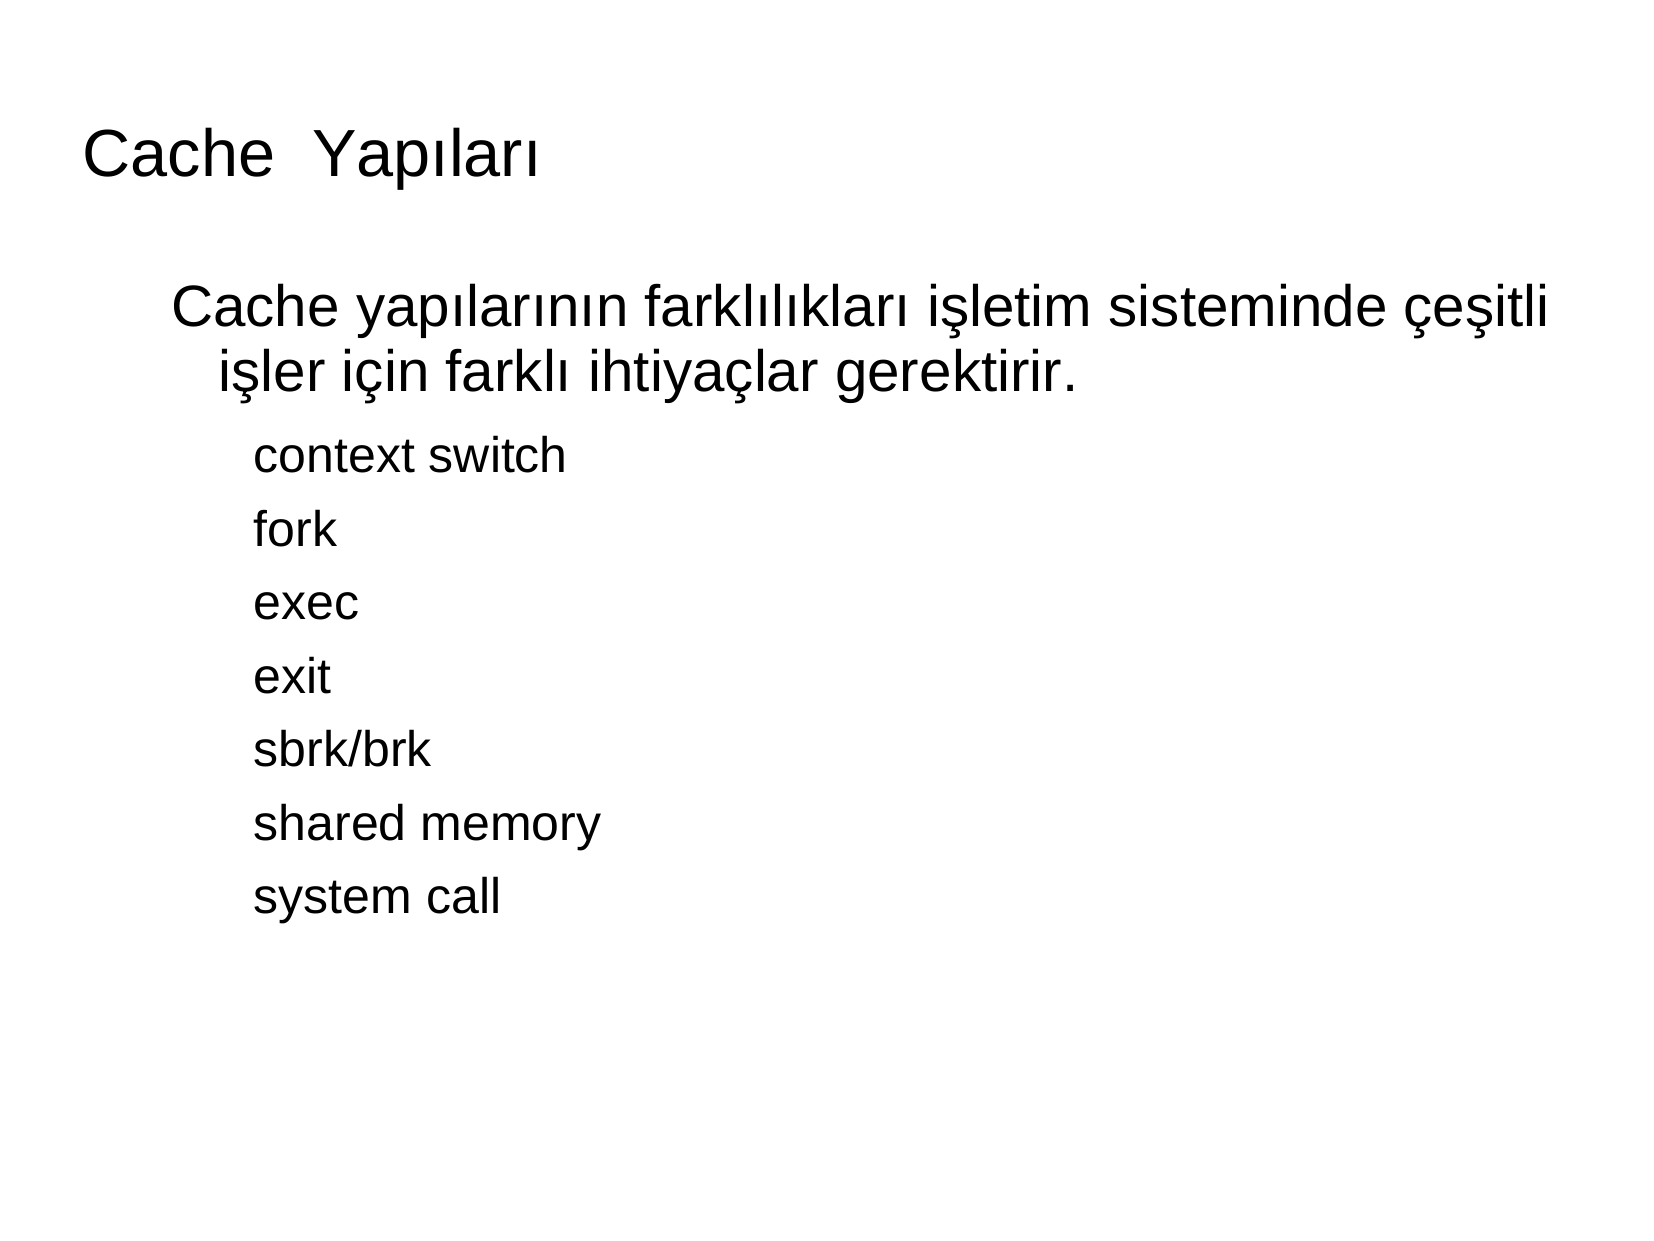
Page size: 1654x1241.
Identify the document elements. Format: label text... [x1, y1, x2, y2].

list Cache yapılarının farklılıkları işletim sisteminde çeşitli işler için farklı ihtiyaçlar gerektirir. context switch fork exec exit sbrk/brk shared memory system call [76, 273, 1565, 1093]
title Cache Yapıları [82, 49, 1571, 257]
